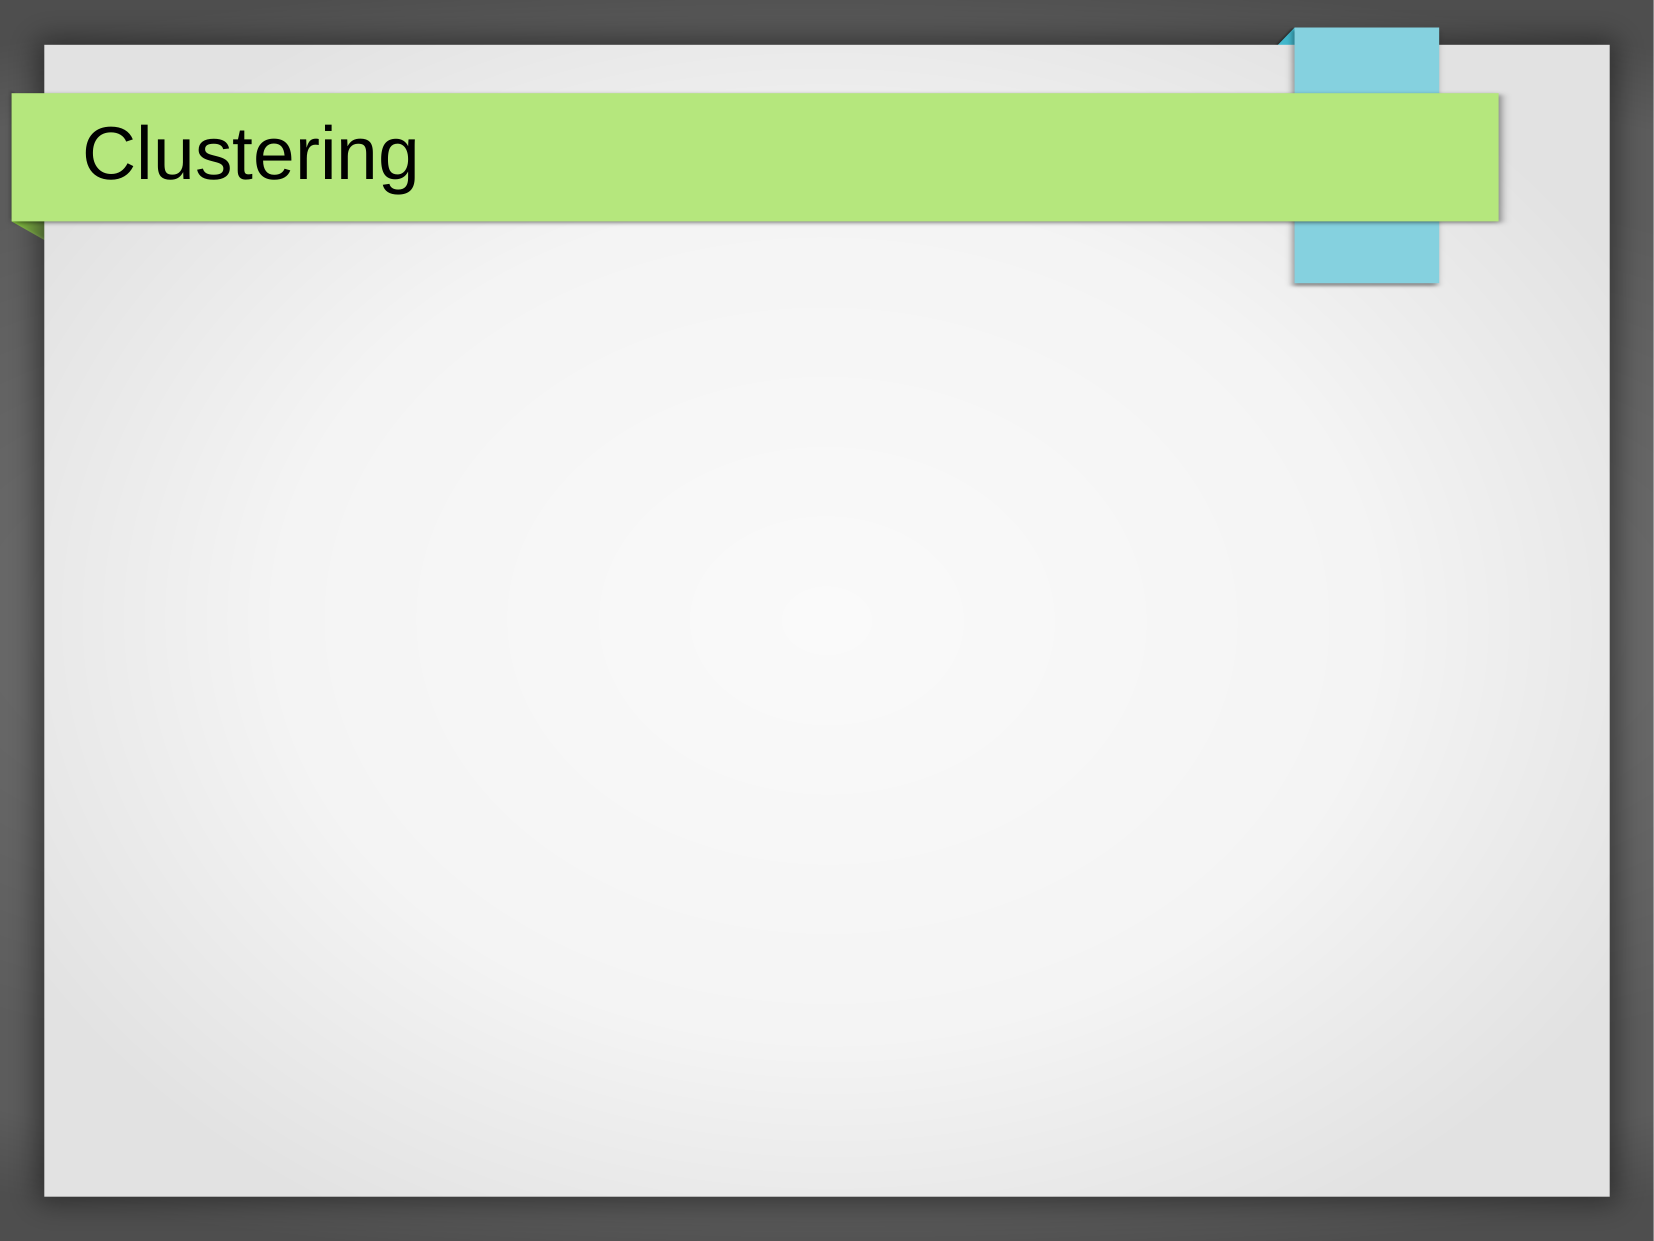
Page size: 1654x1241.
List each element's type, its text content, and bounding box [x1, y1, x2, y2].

picture [0, 0, 1654, 1241]
title Clustering [82, 94, 1264, 213]
